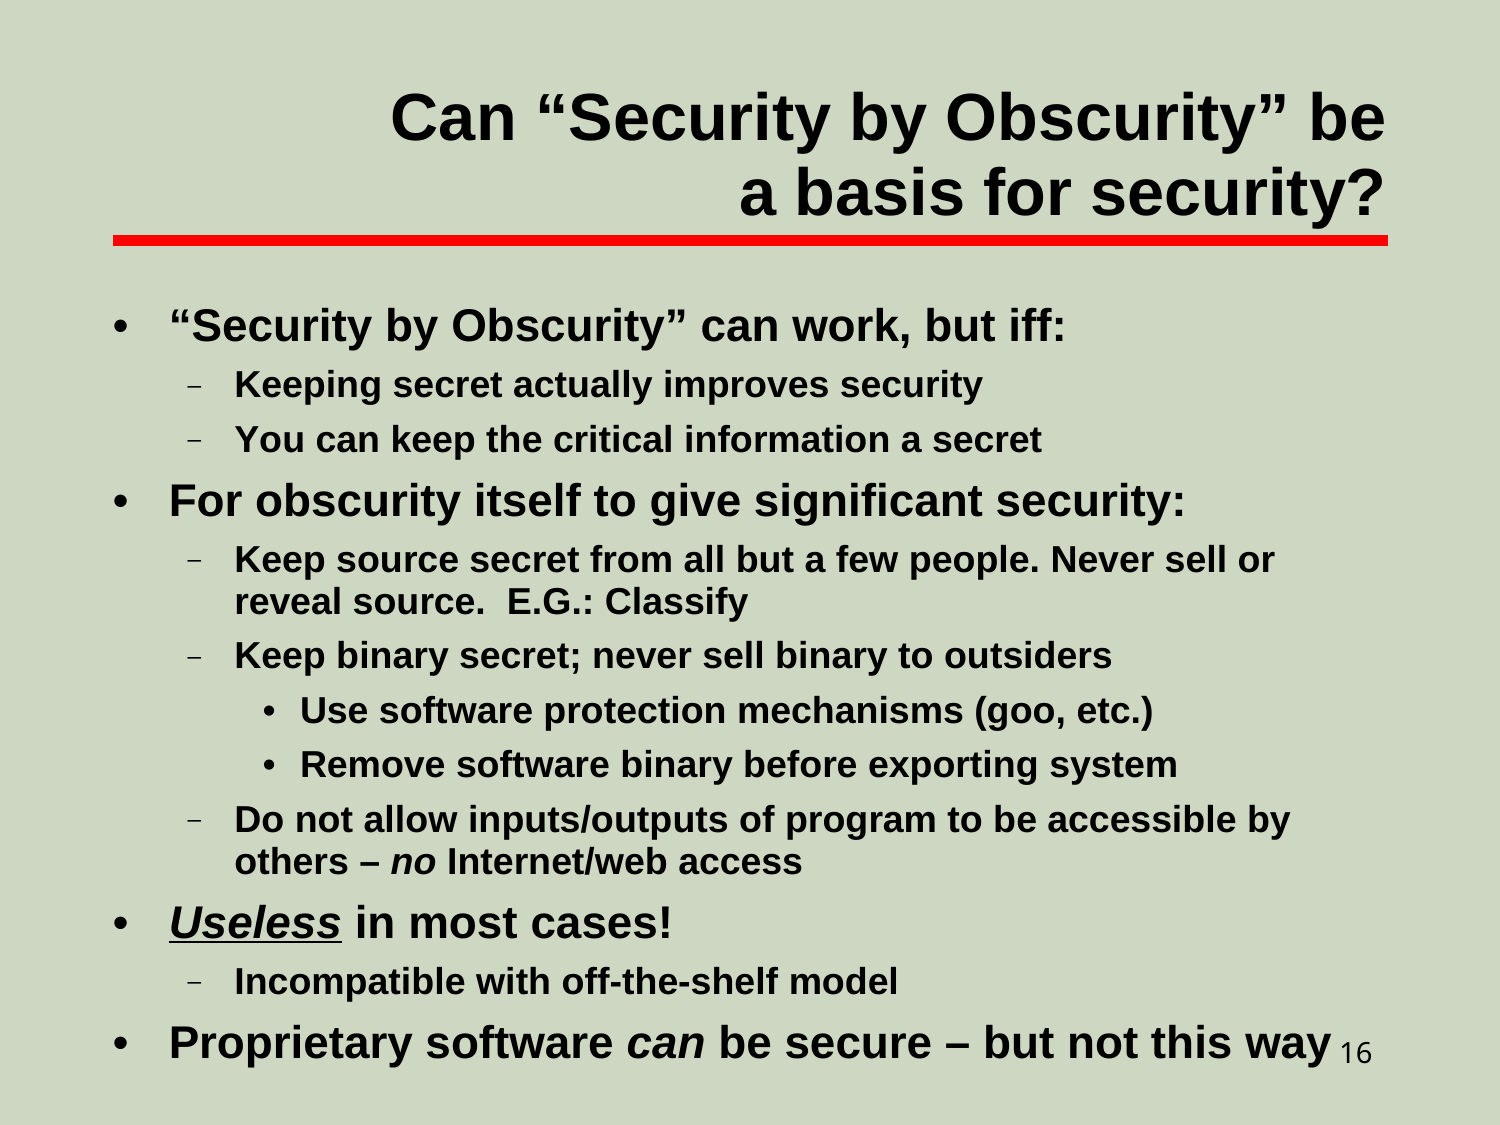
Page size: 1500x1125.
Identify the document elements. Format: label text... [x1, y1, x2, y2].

list “Security by Obscurity” can work, but iff: Keeping secret actually improves security You can keep the critical information a secret For obscurity itself to give significant security: Keep source secret from all but a few people. Never sell or reveal source. E.G.: Classify Keep binary secret; never sell binary to outsiders Use software protection mechanisms (goo, etc.) Remove software binary before exporting system Do not allow inputs/outputs of program to be accessible by others – no Internet/web access Useless in most cases! Incompatible with off-the-shelf model Proprietary software can be secure – but not this way [112, 299, 1388, 1111]
title Can “Security by Obscurity” be a basis for security? [337, 79, 1388, 230]
